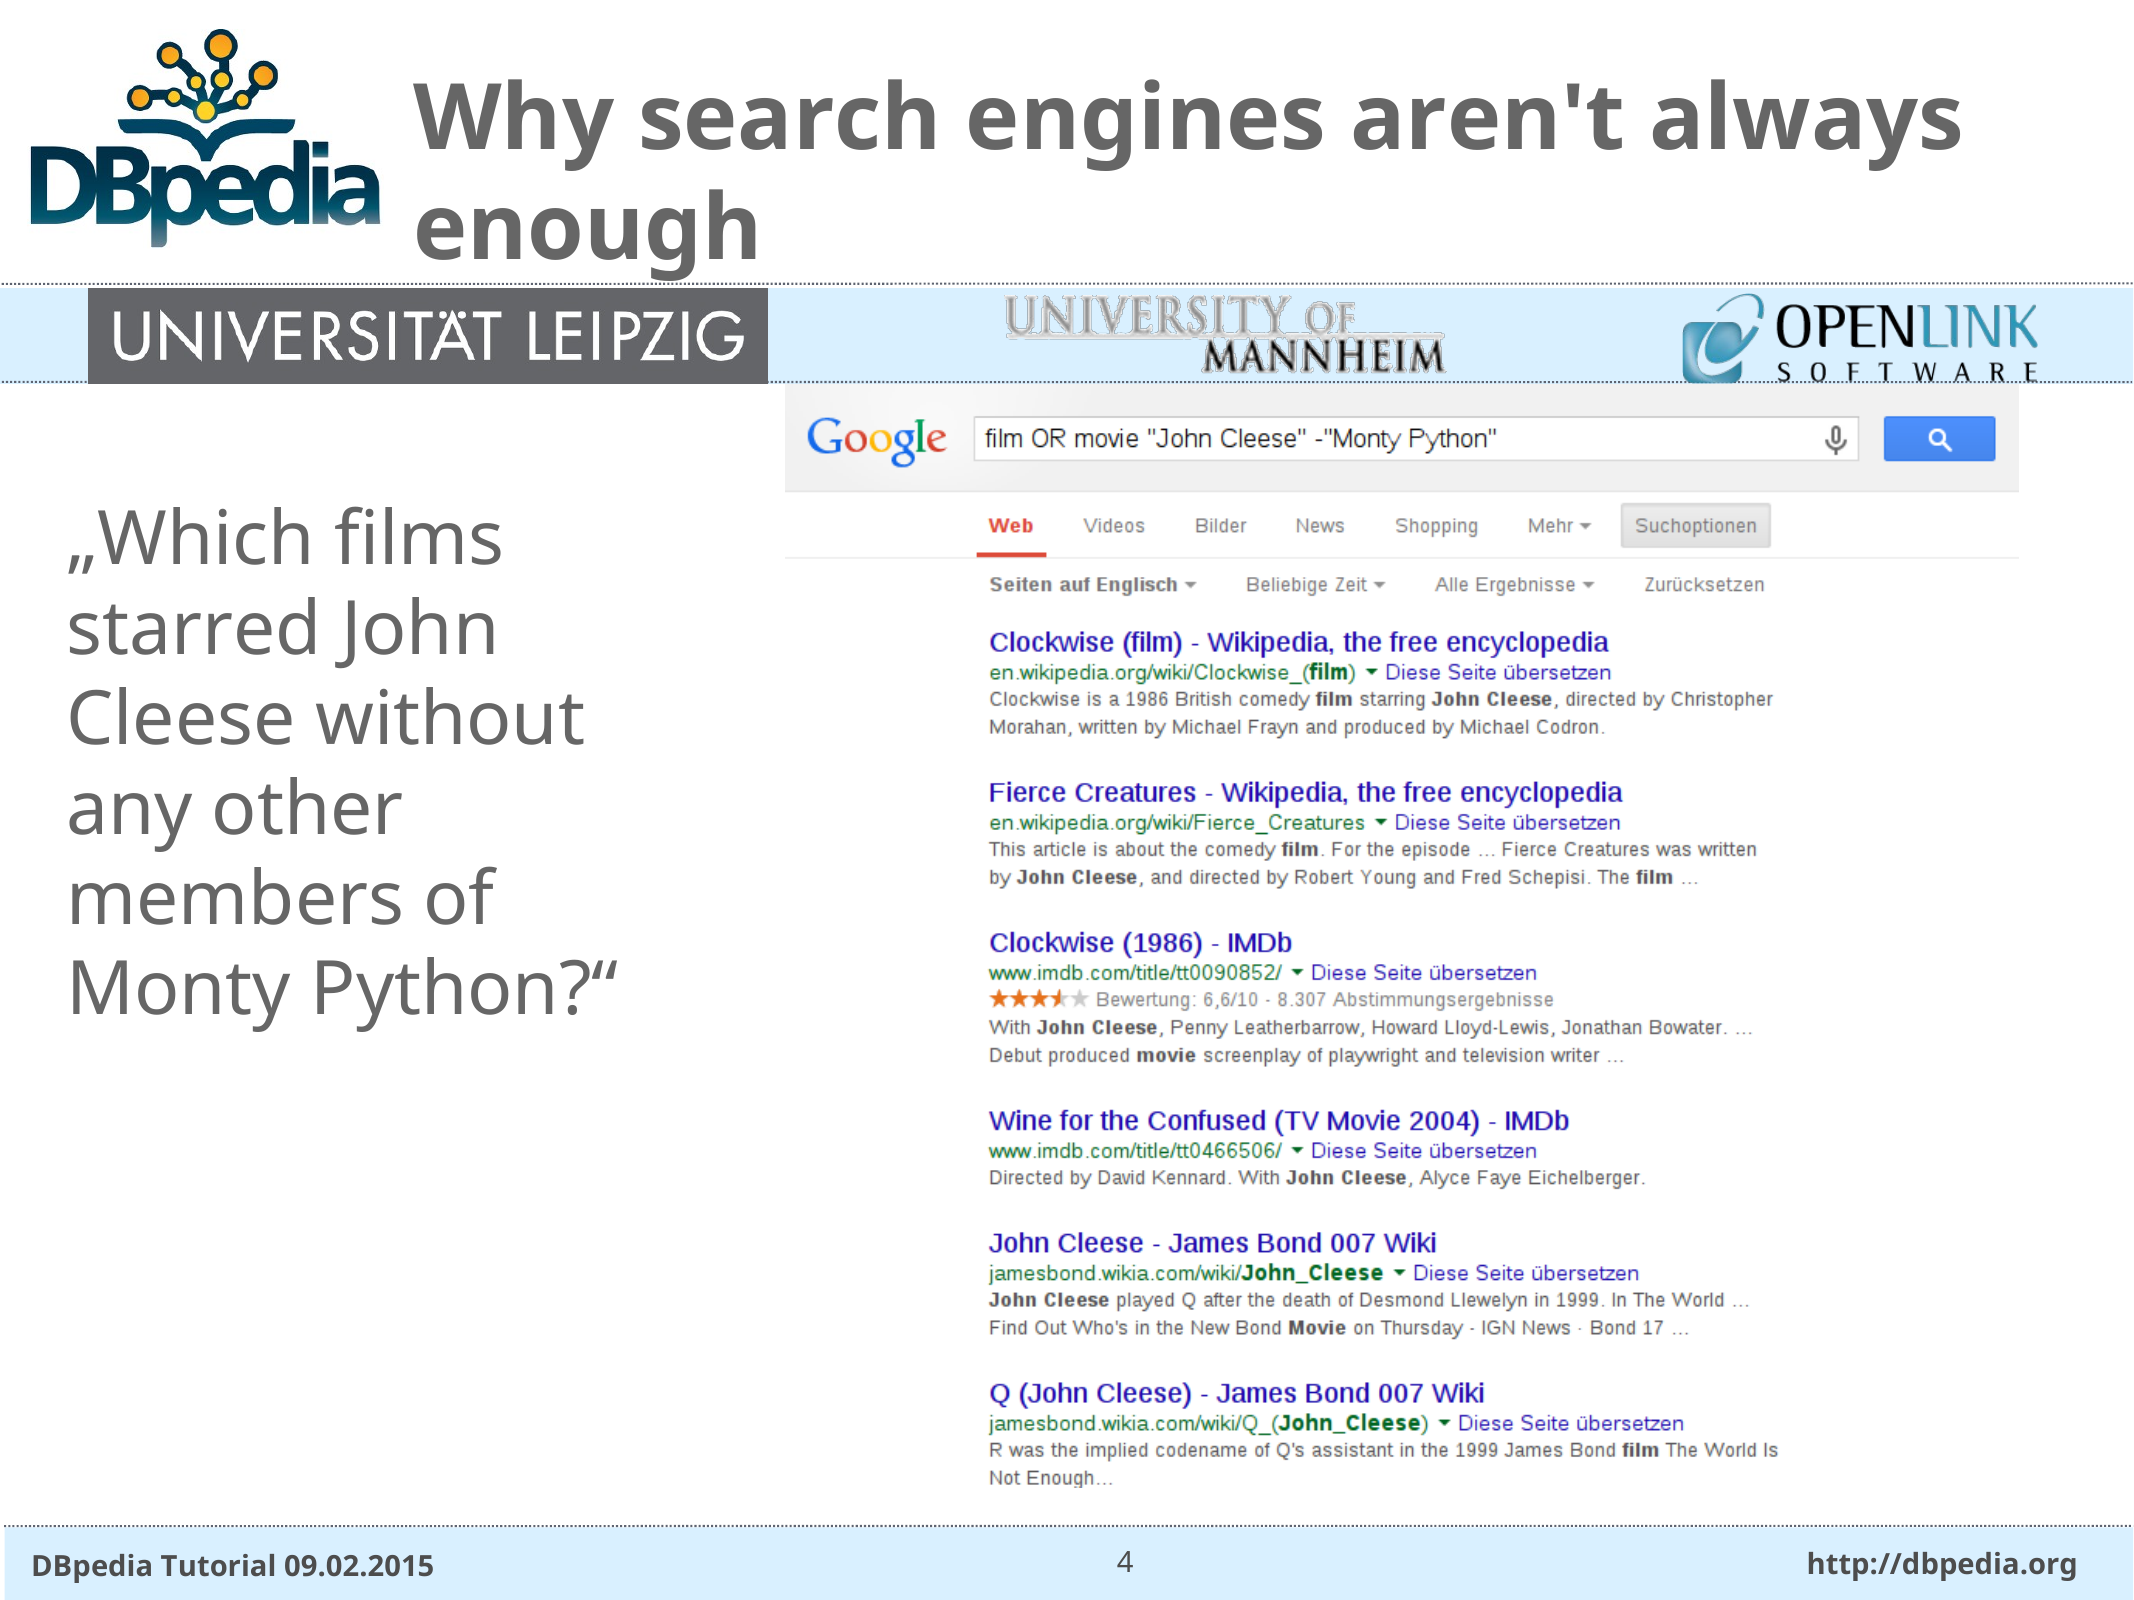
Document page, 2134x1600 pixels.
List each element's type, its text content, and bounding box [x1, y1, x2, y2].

list „Which films starred John Cleese without any other members of Monty Python?“ [59, 489, 638, 1418]
title Why search engines aren't always enough [413, 57, 2097, 278]
picture [27, 29, 384, 250]
picture [1003, 295, 1447, 377]
picture [785, 293, 2038, 1488]
picture [88, 288, 768, 384]
